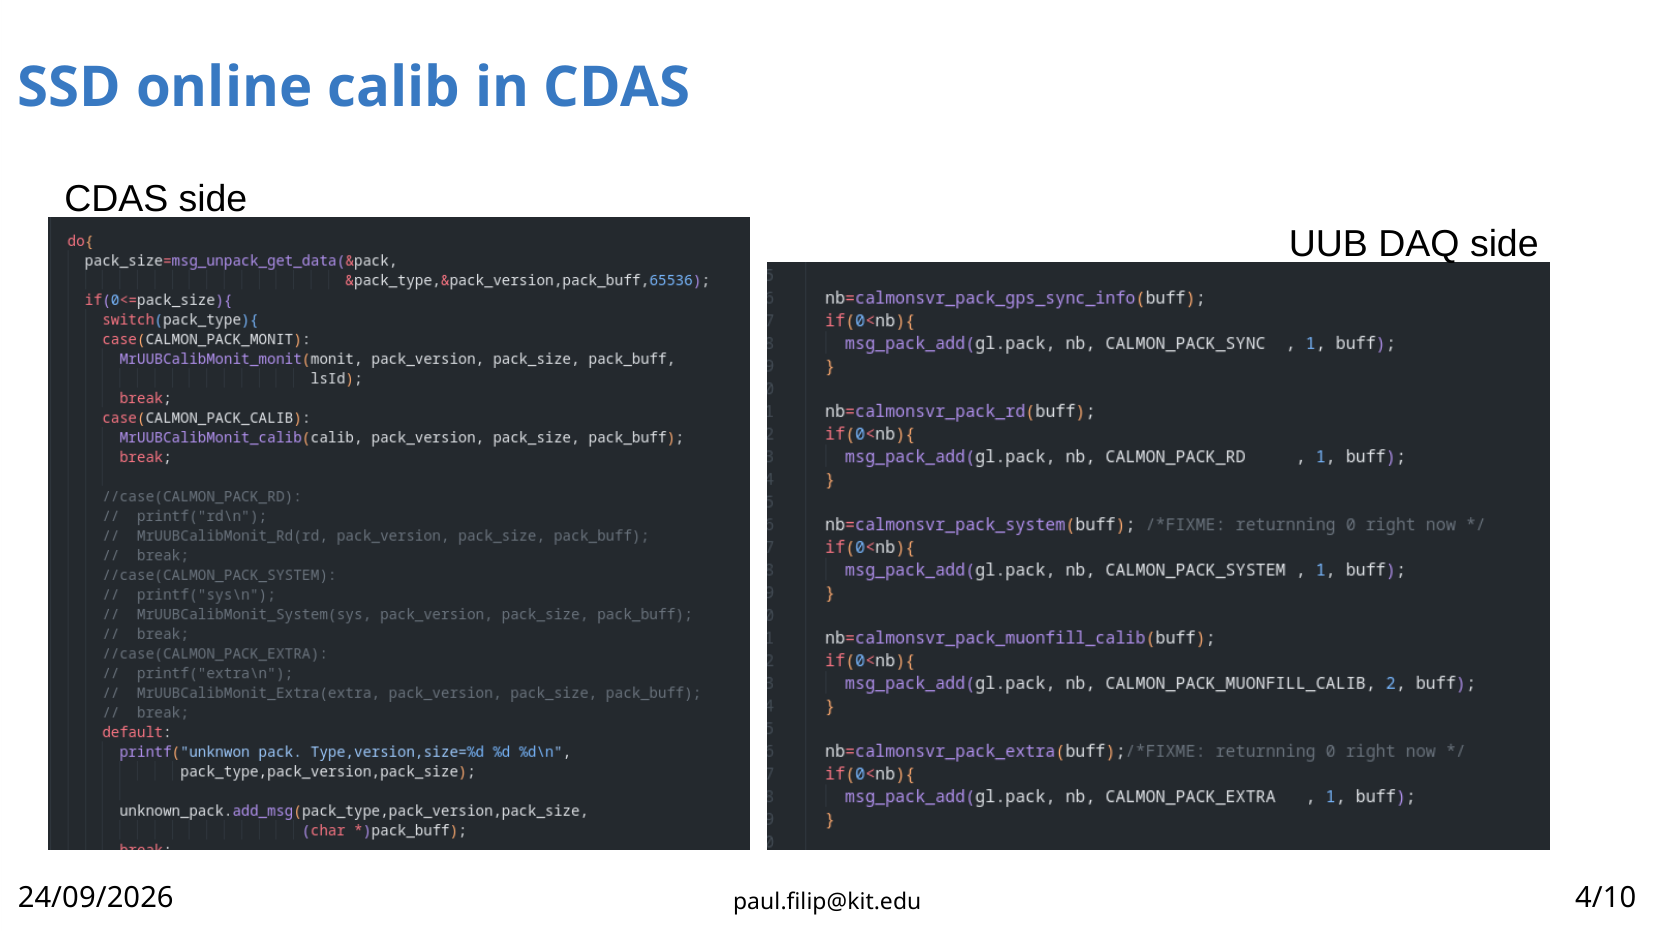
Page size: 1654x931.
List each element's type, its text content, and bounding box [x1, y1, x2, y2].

text_box CDAS side [49, 170, 263, 228]
picture [0, 0, 1654, 931]
title SSD online calib in CDAS [18, 45, 1632, 115]
text_box UUB DAQ side [1274, 214, 1554, 272]
